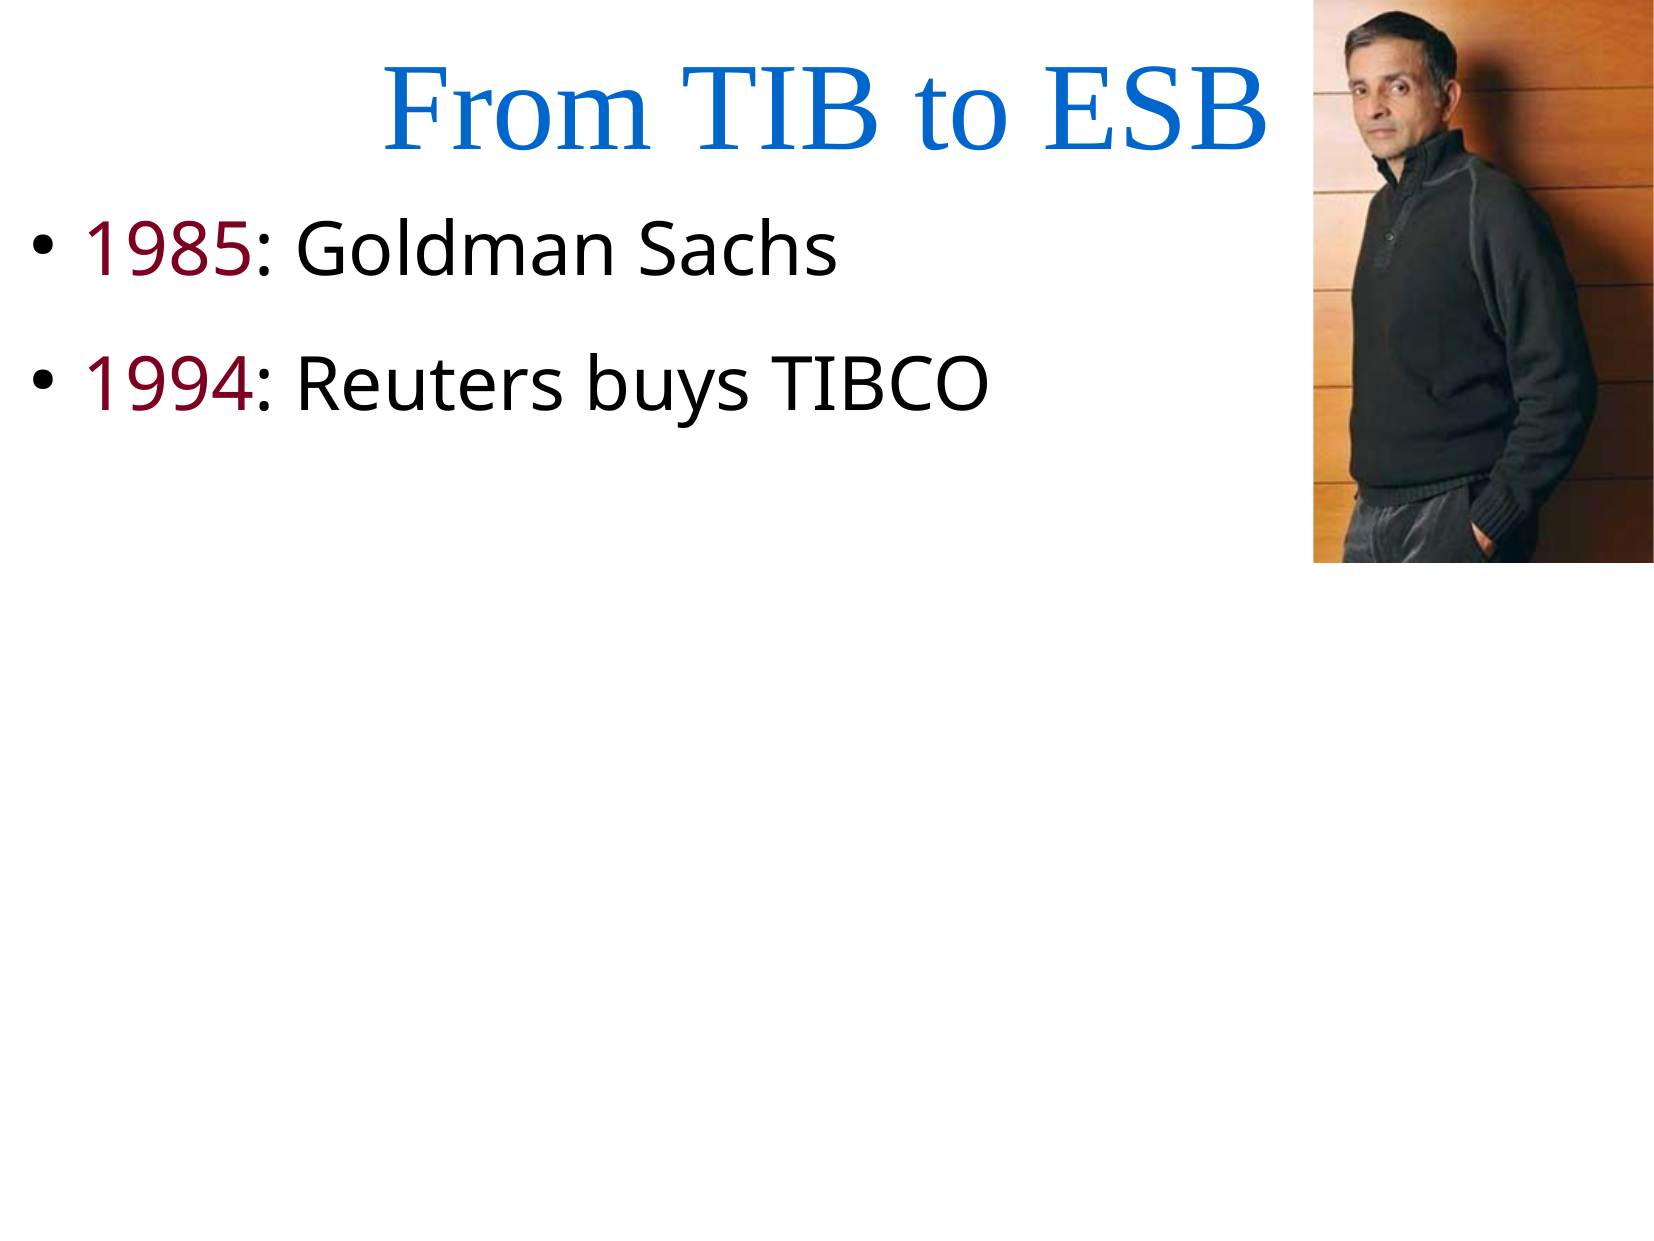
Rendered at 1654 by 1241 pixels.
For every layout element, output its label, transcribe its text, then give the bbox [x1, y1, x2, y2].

list 1985: Goldman Sachs 1994: Reuters buys TIBCO [11, 194, 1630, 1176]
title From TIB to ESB [82, 31, 1571, 184]
picture [1313, 0, 1654, 563]
